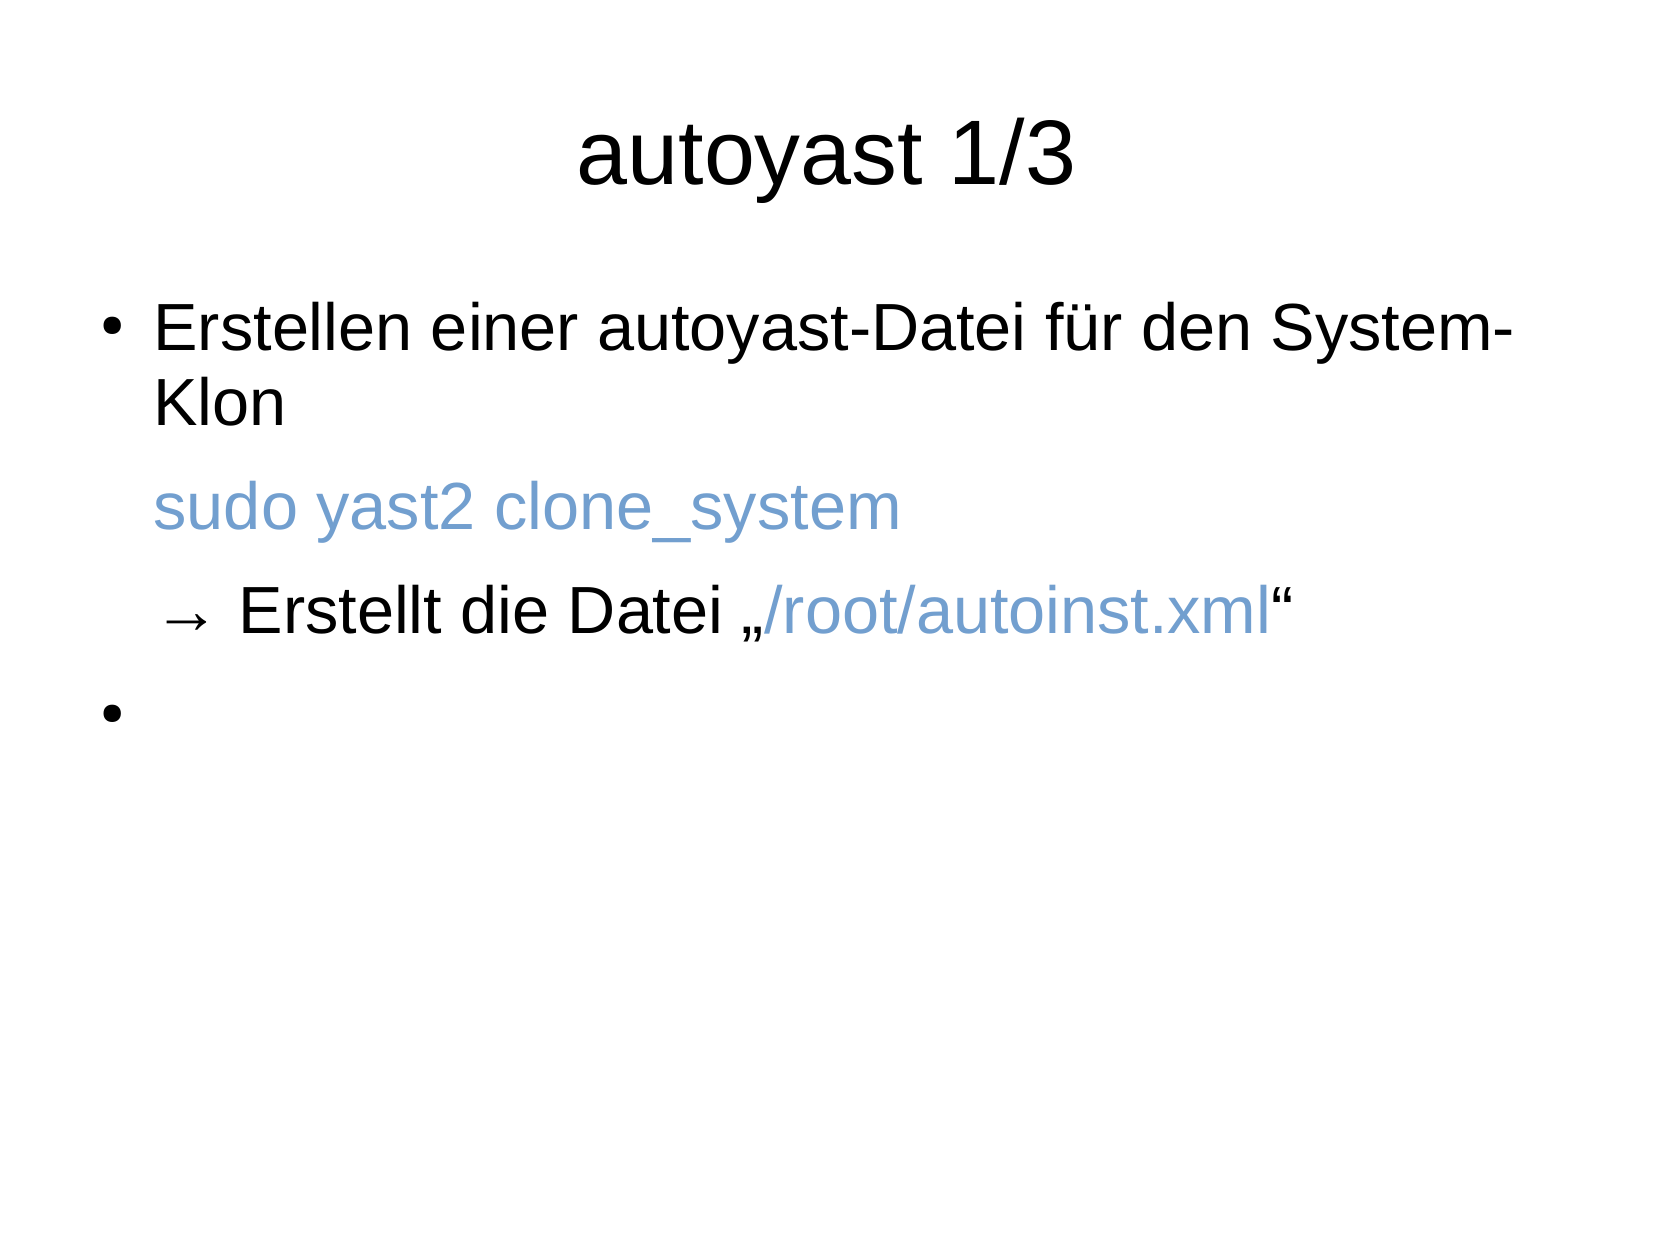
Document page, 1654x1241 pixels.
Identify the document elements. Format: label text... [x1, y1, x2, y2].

title autoyast 1/3 [82, 49, 1571, 257]
list Erstellen einer autoyast-Datei für den System-Klon sudo yast2 clone_system → Erstellt die Datei „/root/autoinst.xml“ [82, 290, 1571, 1010]
